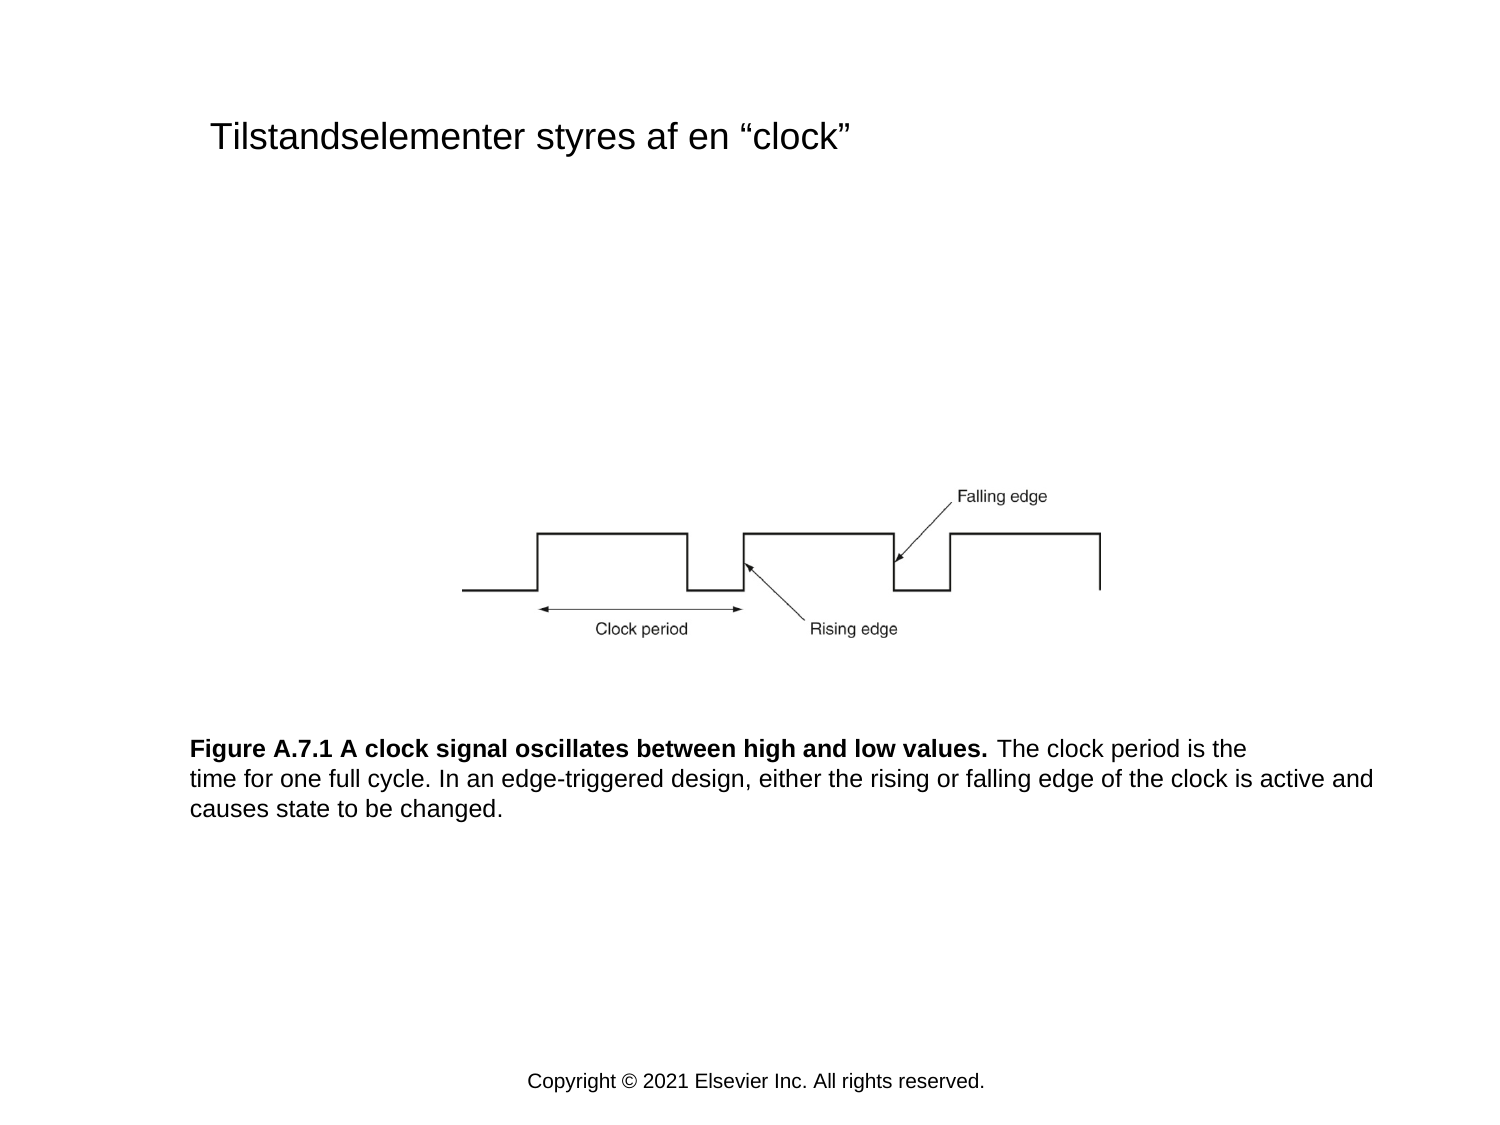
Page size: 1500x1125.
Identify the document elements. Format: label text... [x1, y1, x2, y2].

text_box Figure A.7.1 A clock signal oscillates between high and low values. The clock period is the time for one full cycle. In an edge-triggered design, either the rising or falling edge of the clock is active and causes state to be changed. [174, 725, 1500, 831]
text_box Tilstandselementer styres af en “clock” [195, 104, 866, 165]
text_box Copyright © 2021 Elsevier Inc. All rights reserved. [512, 1059, 1001, 1101]
picture [462, 487, 1101, 638]
